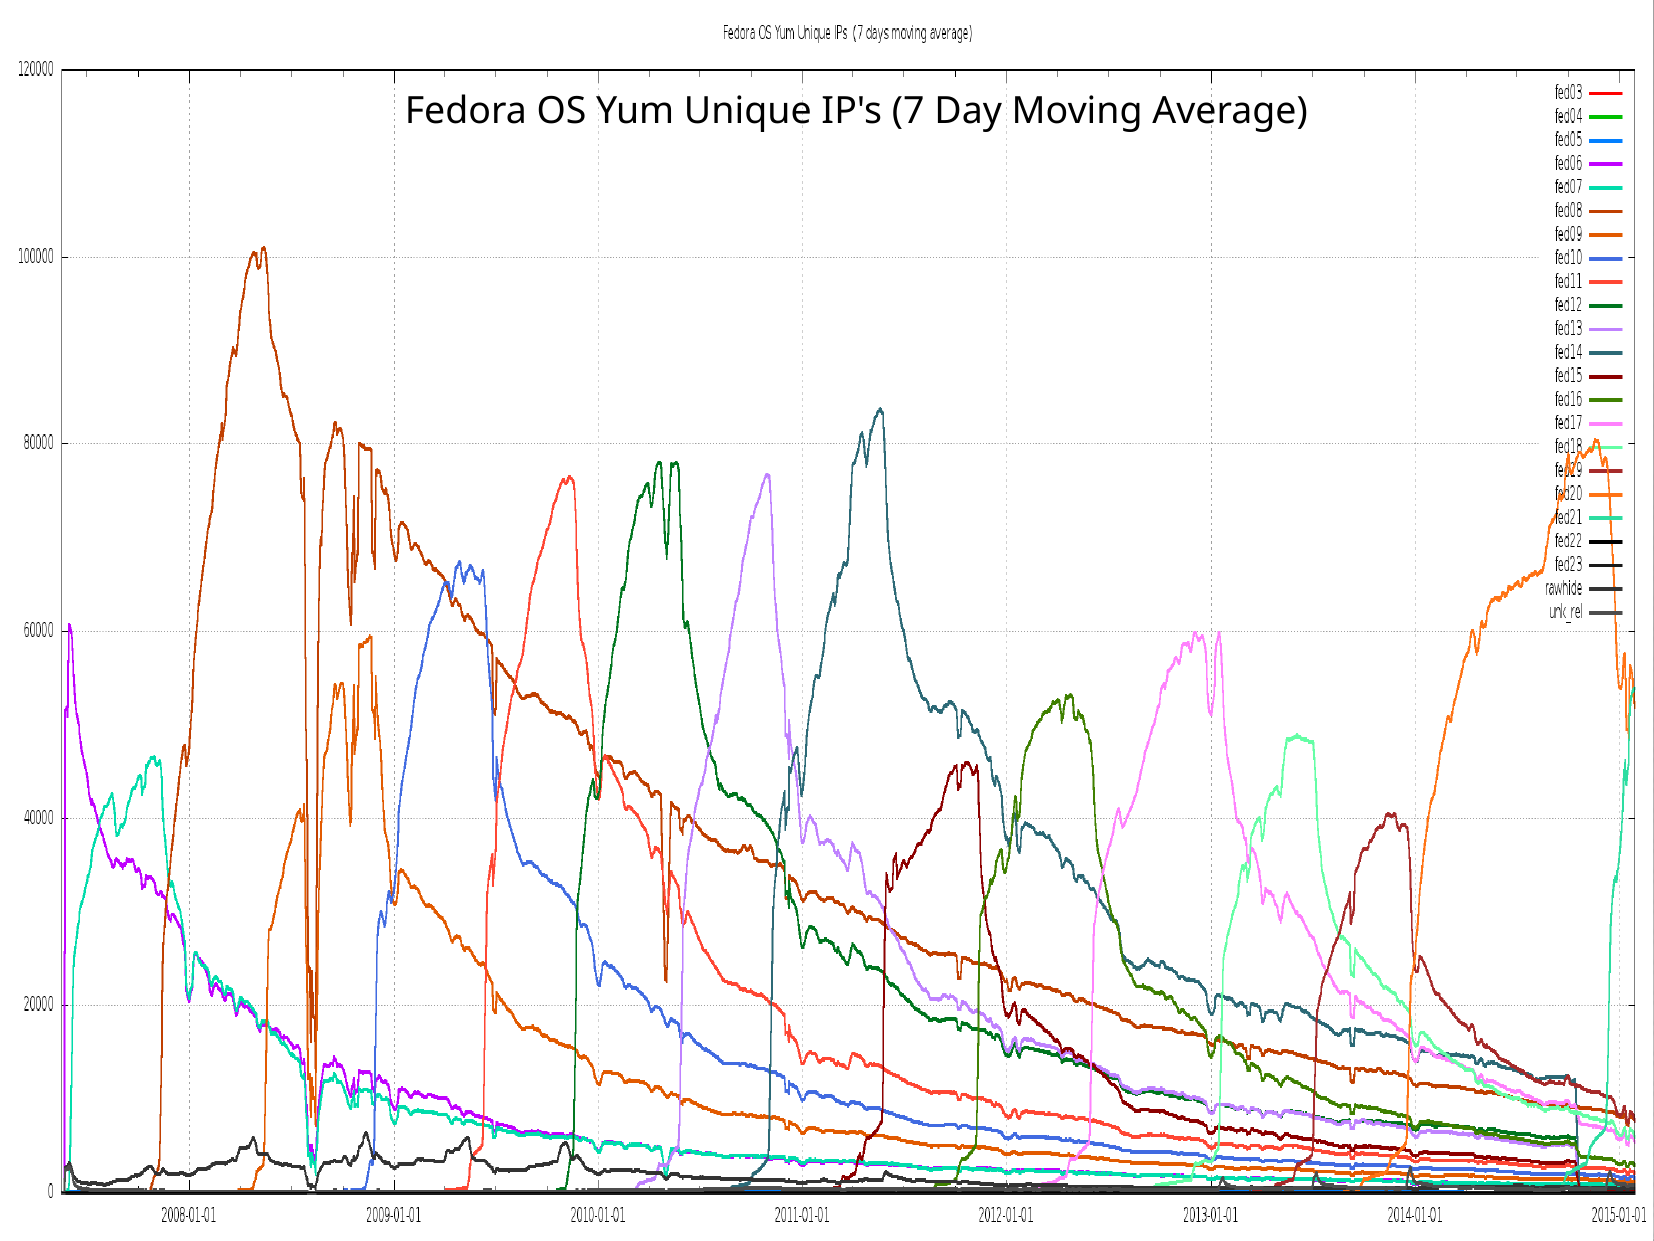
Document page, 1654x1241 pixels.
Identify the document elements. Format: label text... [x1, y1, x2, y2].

text_box Fedora OS Yum Unique IP's (7 Day Moving Average) [390, 76, 1388, 136]
picture [0, 0, 1654, 1241]
